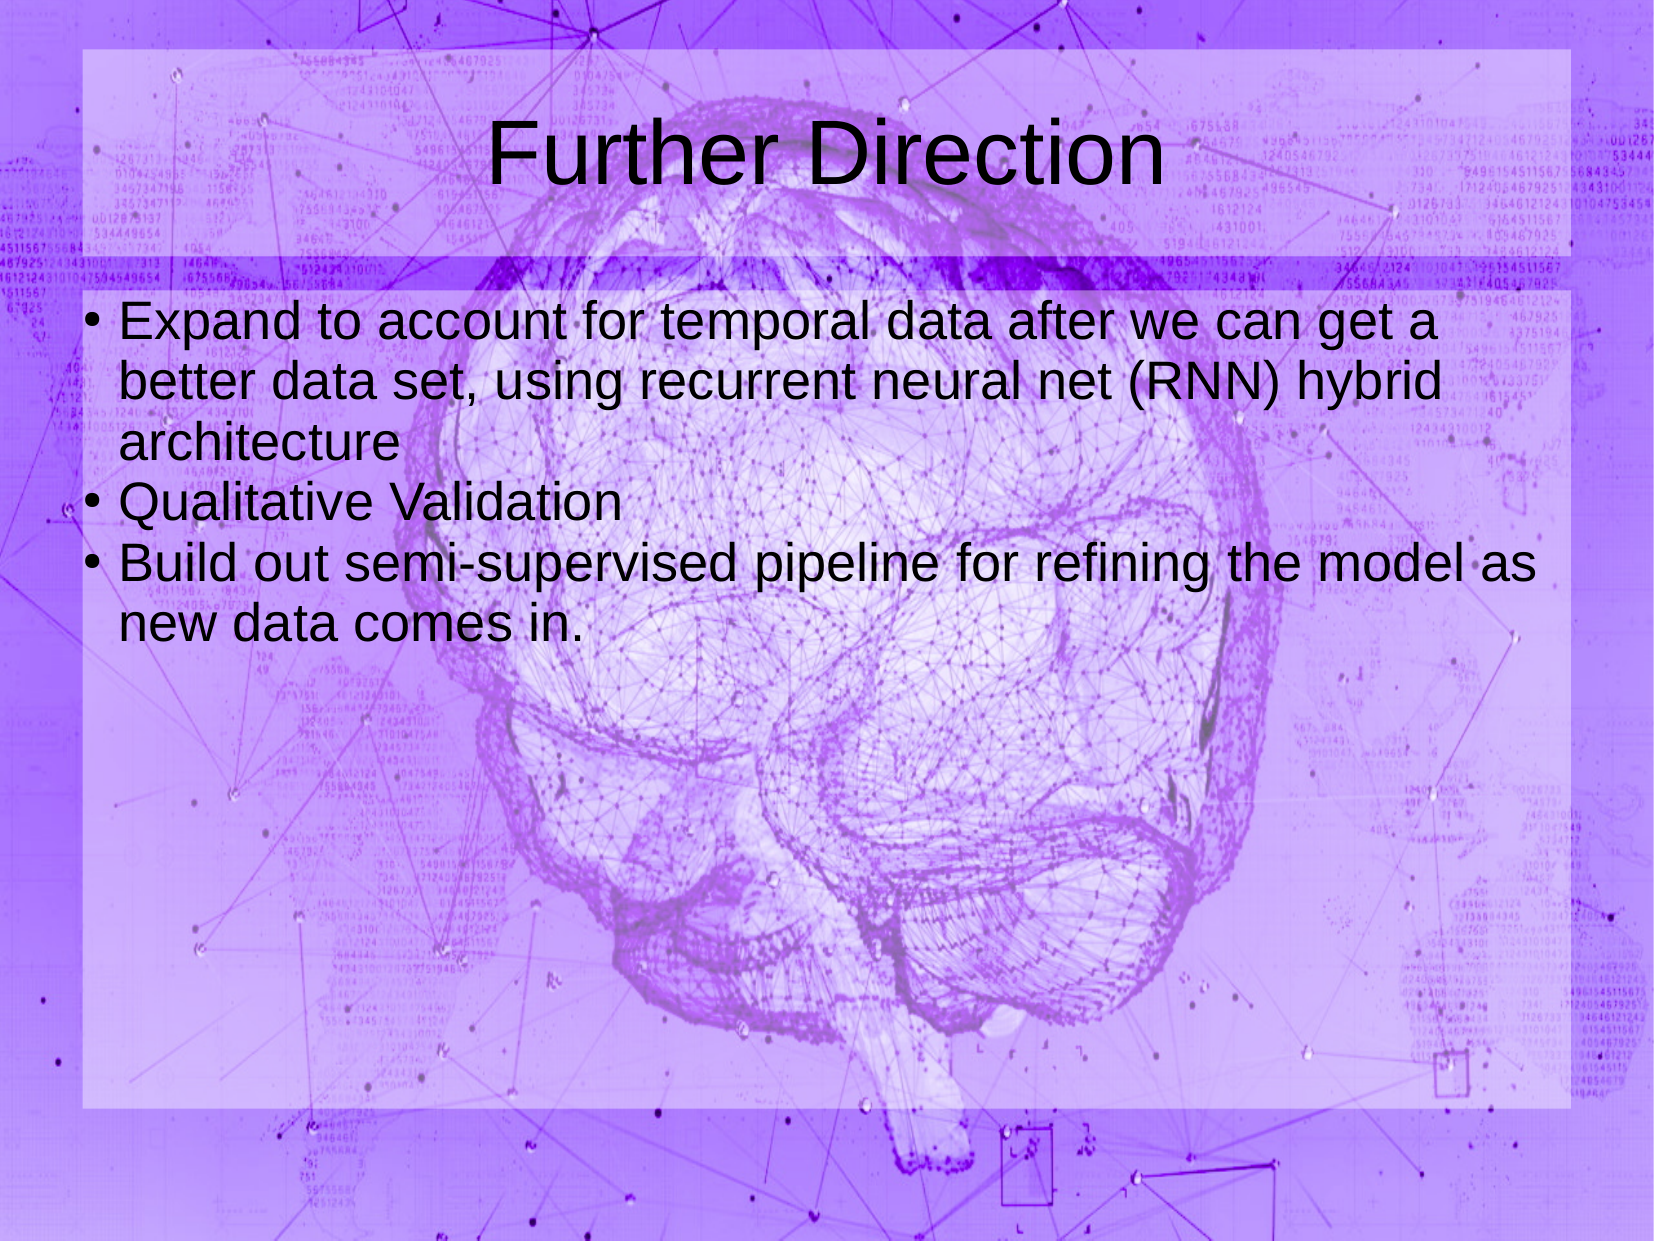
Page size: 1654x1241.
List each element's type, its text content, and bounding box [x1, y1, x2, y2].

title Further Direction [82, 49, 1571, 257]
picture [0, 0, 1654, 1241]
text_box Expand to account for temporal data after we can get a better data set, using recurrent neural net (RNN) hybrid architecture Qualitative Validation Build out semi-supervised pipeline for refining the model as new data comes in. [82, 290, 1571, 1109]
